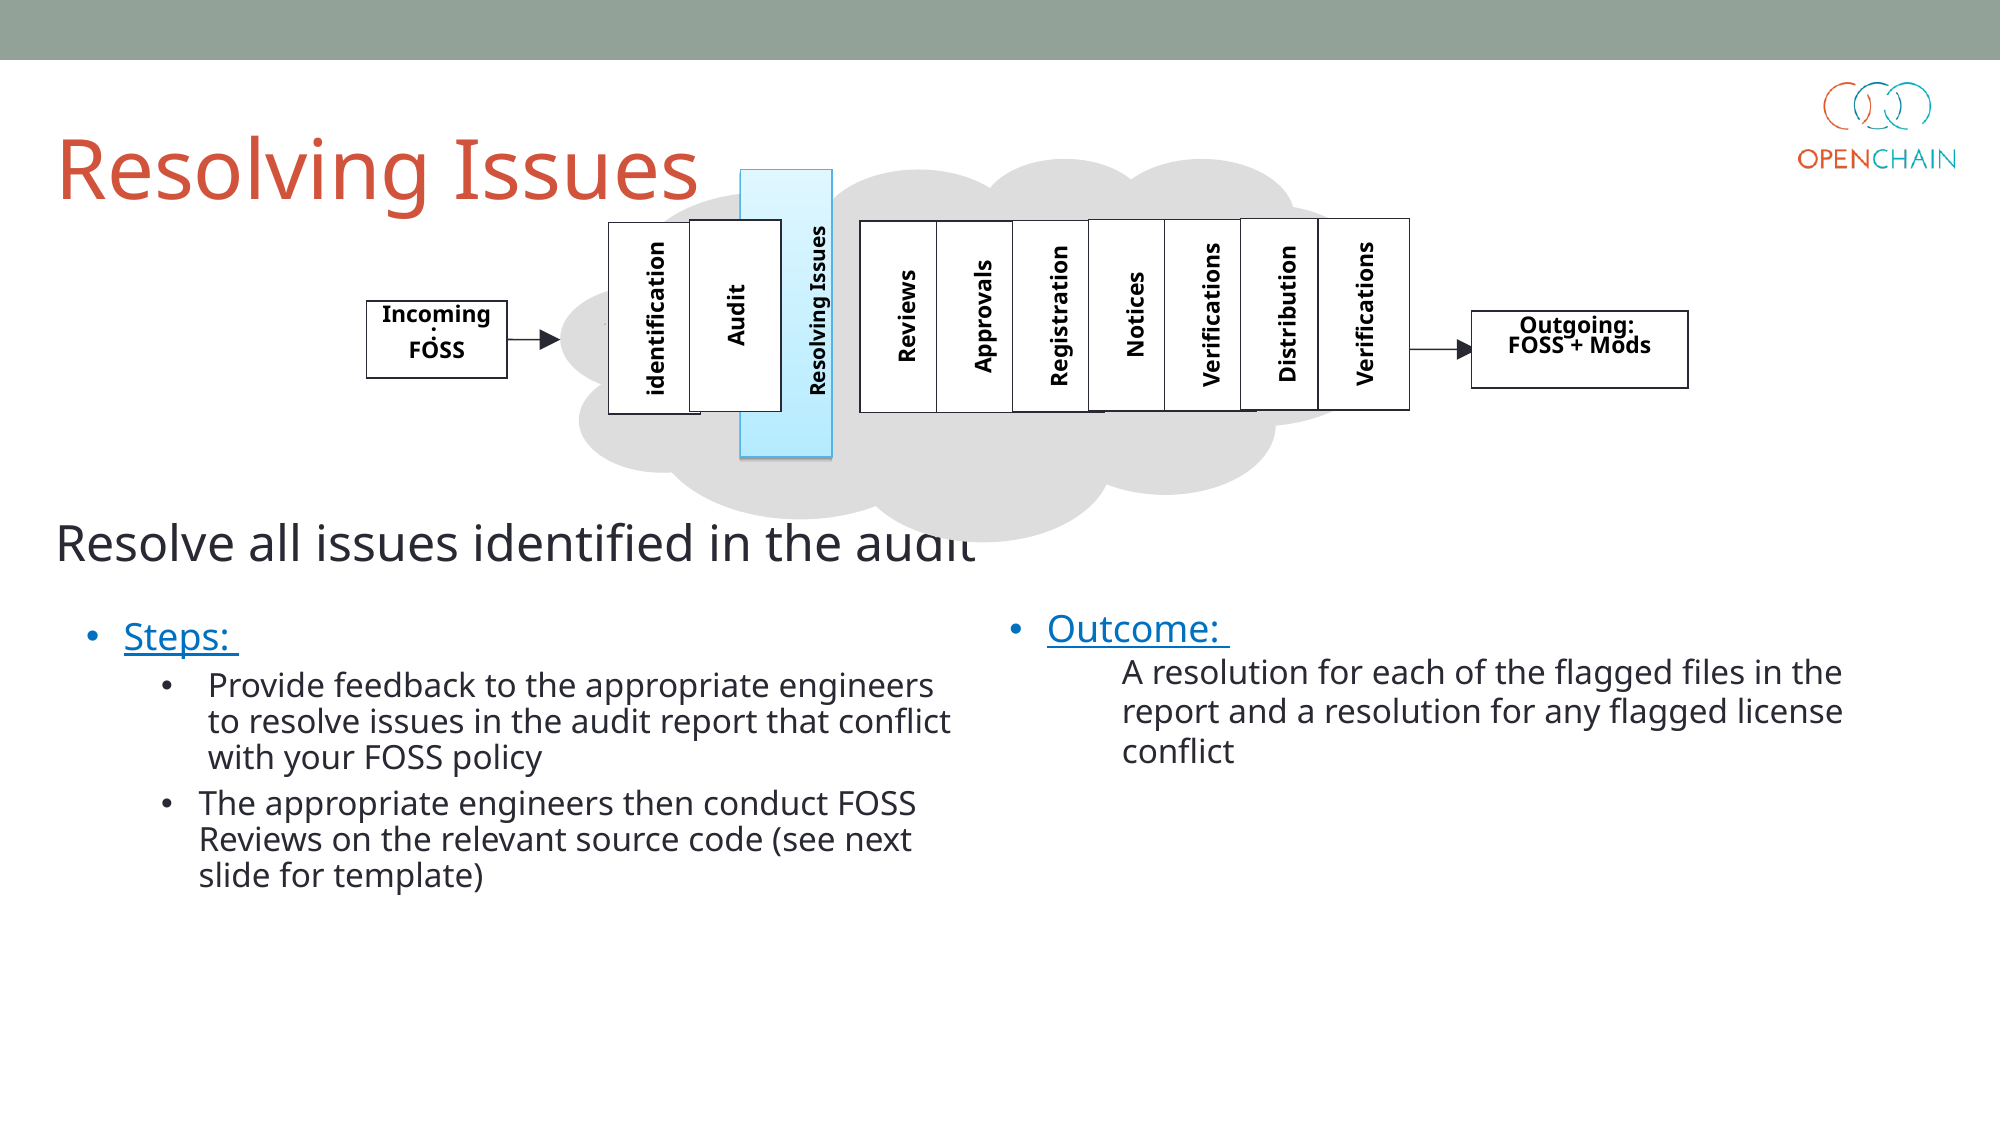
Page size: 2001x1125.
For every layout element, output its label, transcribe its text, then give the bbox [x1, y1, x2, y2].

text_box Approvals [936, 220, 1029, 413]
text_box Verifications [1318, 218, 1410, 411]
text_box Registration [1012, 220, 1088, 412]
text_box Outgoing: FOSS + Mods [1471, 310, 1688, 388]
text_box [863, 158, 1329, 220]
text_box identification [608, 222, 701, 415]
picture [1798, 82, 1955, 169]
text_box Distribution [1240, 218, 1318, 411]
text_box Steps: Provide feedback to the appropriate engineers to resolve issues in the audit report that conflict with your FOSS policy The appropriate engineers then conduct FOSS Reviews on the relevant source code (see next slide for template) [71, 610, 980, 1040]
text_box Incoming: FOSS [366, 301, 507, 378]
text_box Audit [689, 219, 782, 412]
text_box [664, 169, 771, 222]
text_box Resolving Issues [40, 84, 1841, 247]
text_box Resolving Issues [771, 167, 863, 456]
text_box Reviews [860, 220, 936, 413]
text_box Resolve all issues identified in the audit [40, 503, 1229, 580]
text_box Notices [1088, 219, 1164, 412]
text_box Outcome: A resolution for each of the flagged files in the report and a resolution for any flagged license conflict [994, 602, 1898, 981]
text_box [560, 291, 1334, 543]
text_box Verifications [1164, 219, 1257, 412]
